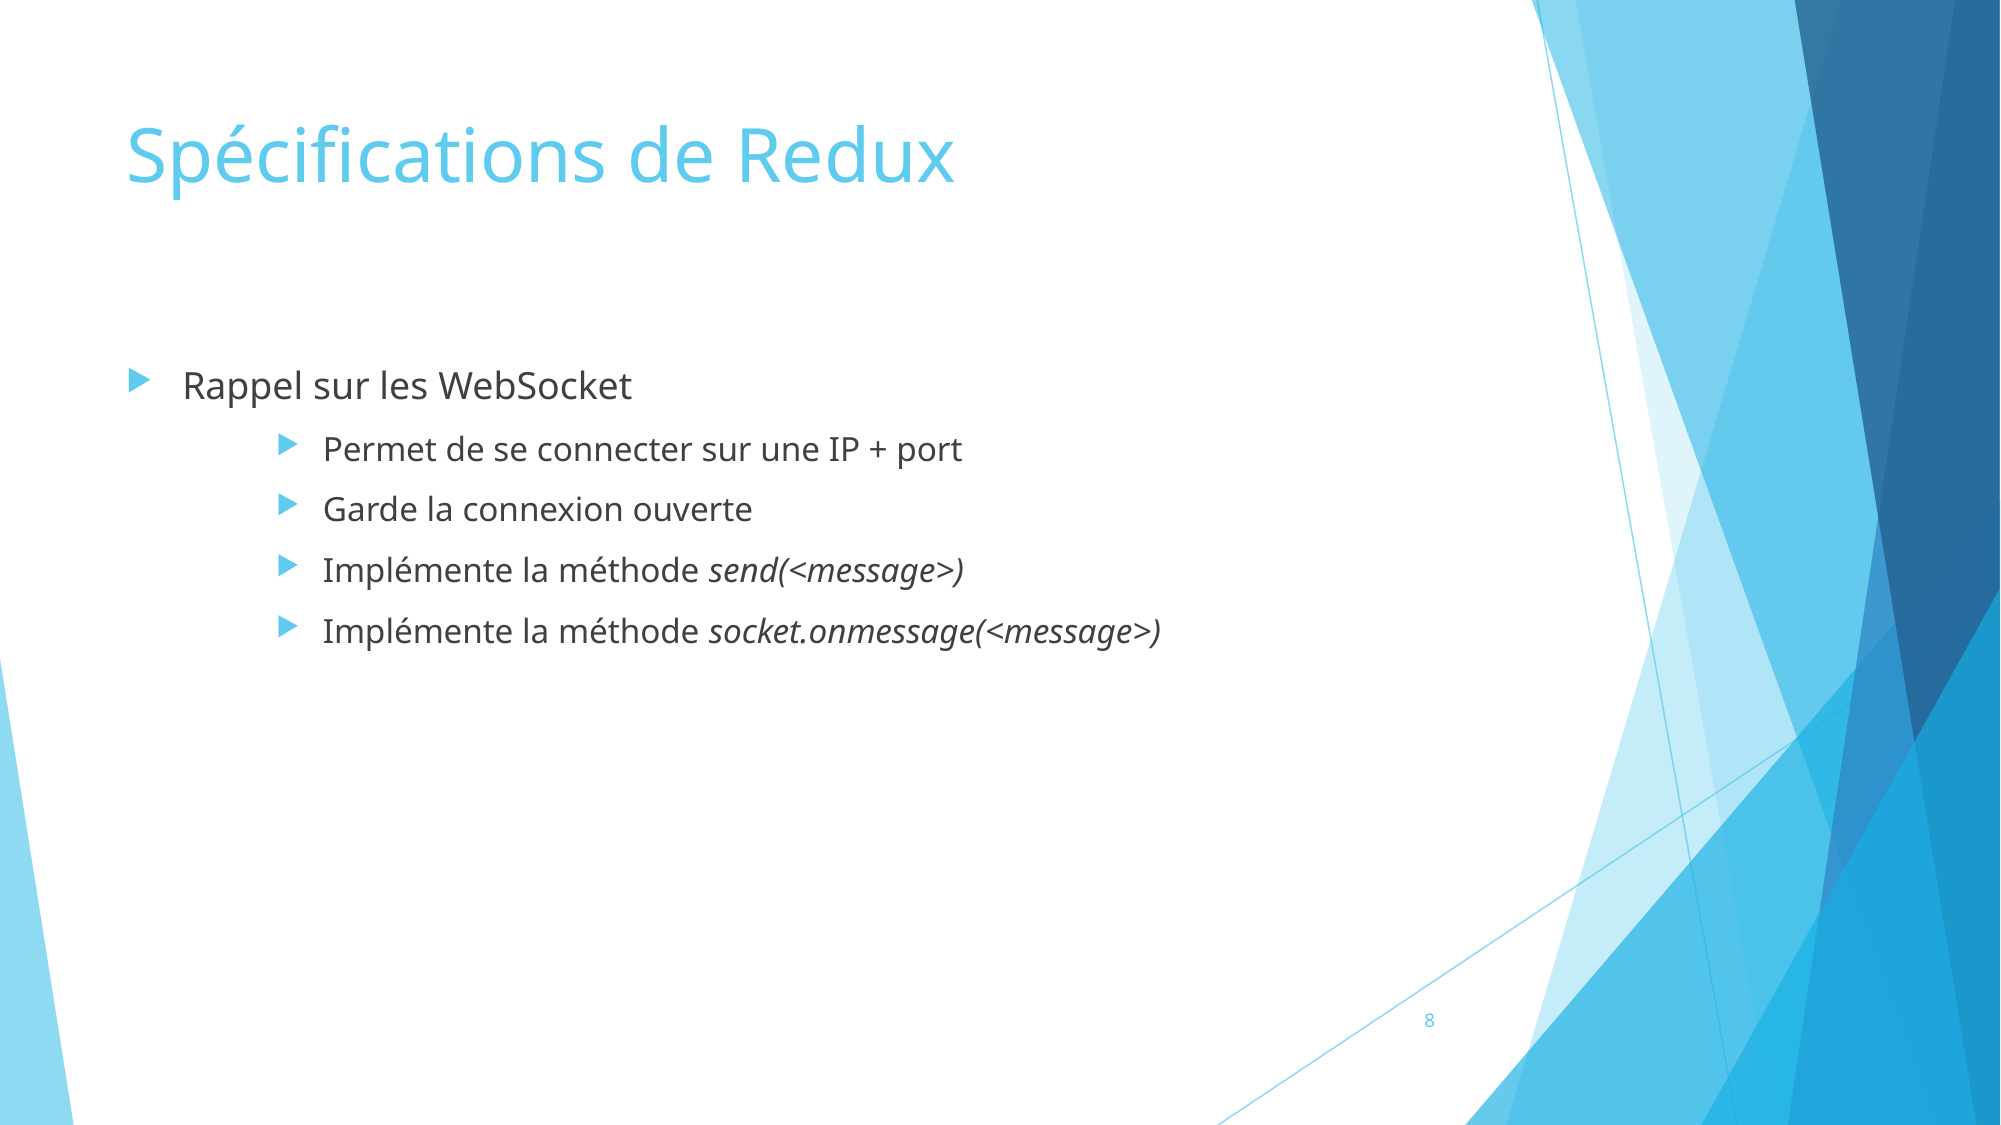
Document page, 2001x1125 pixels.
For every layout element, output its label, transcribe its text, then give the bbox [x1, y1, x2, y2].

text_box ‹#› [1409, 991, 1522, 1051]
list Rappel sur les WebSocket Permet de se connecter sur une IP + port Garde la connexion ouverte Implémente la méthode send(<message>) Implémente la méthode socket.onmessage(<message>) [111, 354, 1522, 992]
title Spécifications de Redux [111, 99, 1522, 317]
